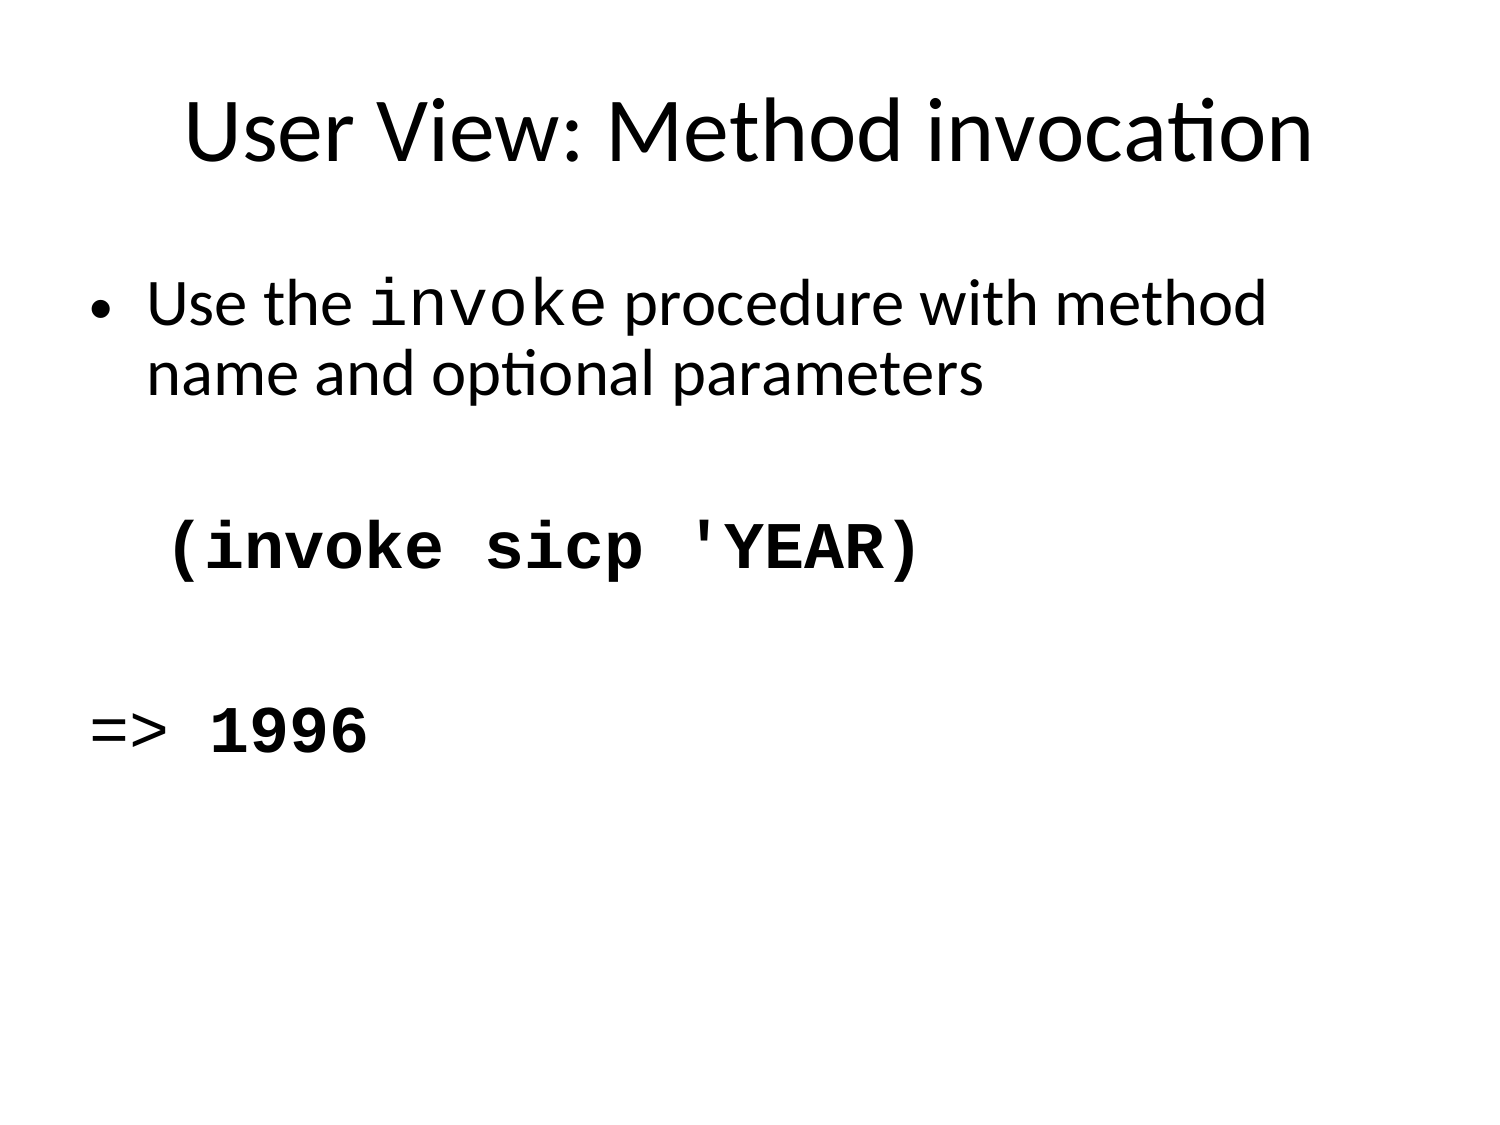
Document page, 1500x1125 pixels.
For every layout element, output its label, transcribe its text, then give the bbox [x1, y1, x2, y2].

title User View: Method invocation [75, 24, 1426, 254]
list Use the invoke procedure with method name and optional parameters (invoke sicp 'YEAR) => 1996 [75, 262, 1426, 1006]
